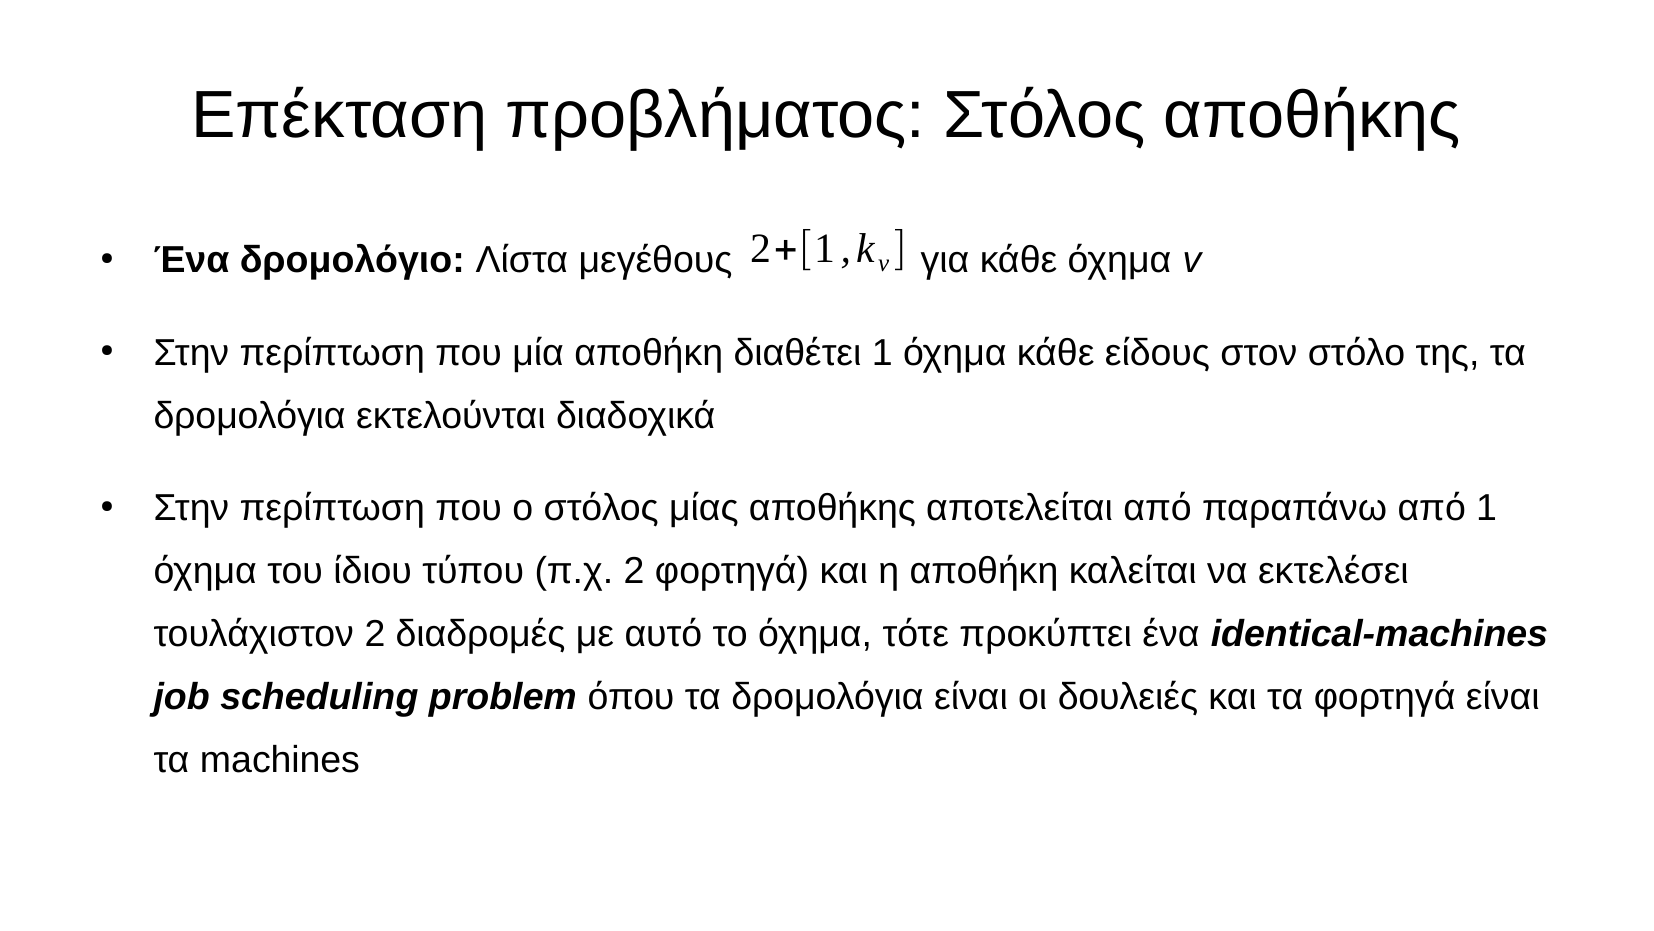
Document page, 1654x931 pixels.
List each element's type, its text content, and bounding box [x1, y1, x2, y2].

list Ένα δρομολόγιο: Λίστα μεγέθους για κάθε όχημα v Στην περίπτωση που μία αποθήκη διαθέτει 1 όχημα κάθε είδους στον στόλο της, τα δρομολόγια εκτελούνται διαδοχικά Στην περίπτωση που ο στόλος μίας αποθήκης αποτελείται από παραπάνω από 1 όχημα του ίδιου τύπου (π.χ. 2 φορτηγά) και η αποθήκη καλείται να εκτελέσει τουλάχιστον 2 διαδρομές με αυτό το όχημα, τότε προκύπτει ένα identical-machines job scheduling problem όπου τα δρομολόγια είναι οι δουλειές και τα φορτηγά είναι τα machines [82, 217, 1571, 901]
title Επέκταση προβλήματος: Στόλος αποθήκης [82, 37, 1571, 193]
chart [750, 225, 906, 278]
